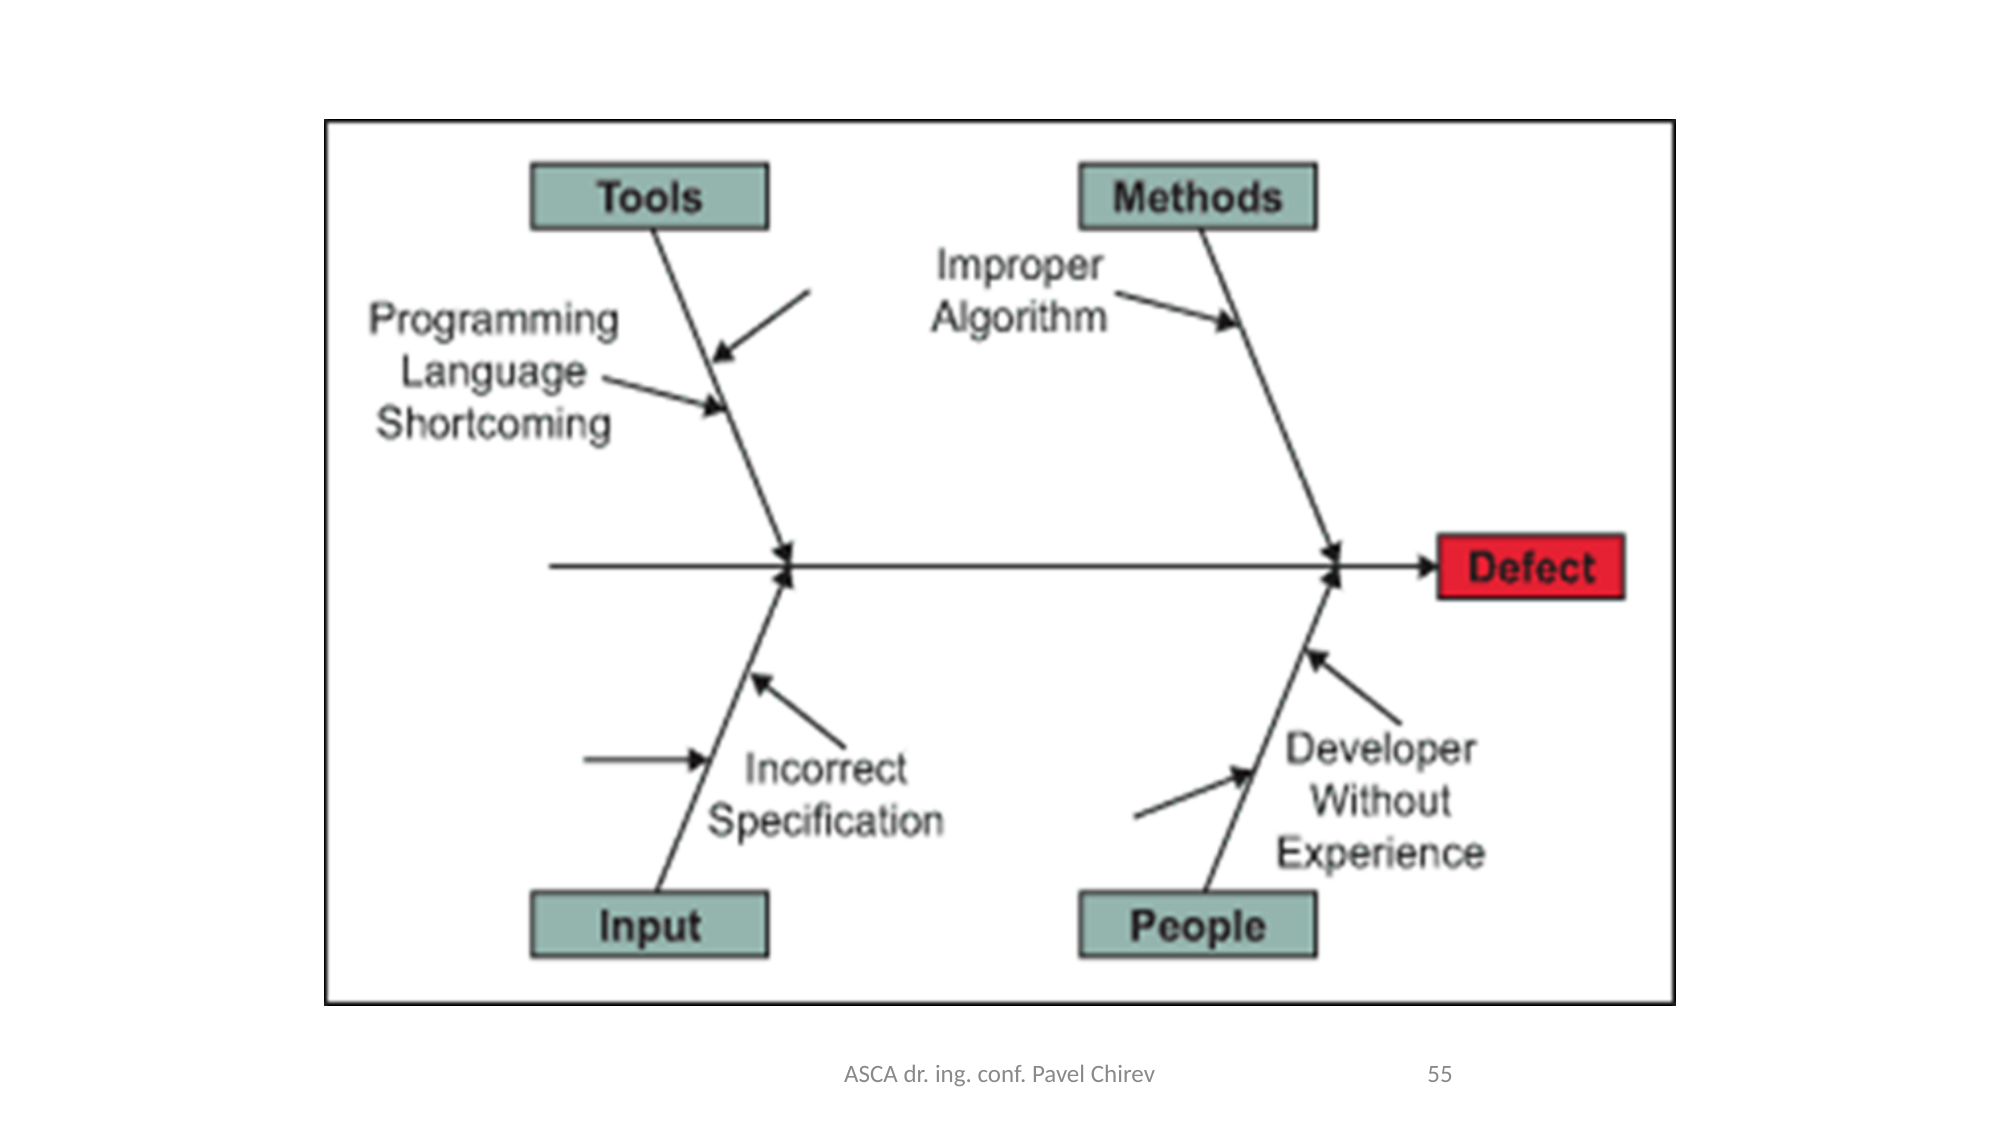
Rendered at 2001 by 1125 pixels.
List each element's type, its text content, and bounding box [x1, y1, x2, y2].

text_box [1412, 1042, 1863, 1103]
text_box ASCA dr. ing. conf. Pavel Chirev [662, 1042, 1338, 1103]
picture [324, 119, 1676, 1006]
